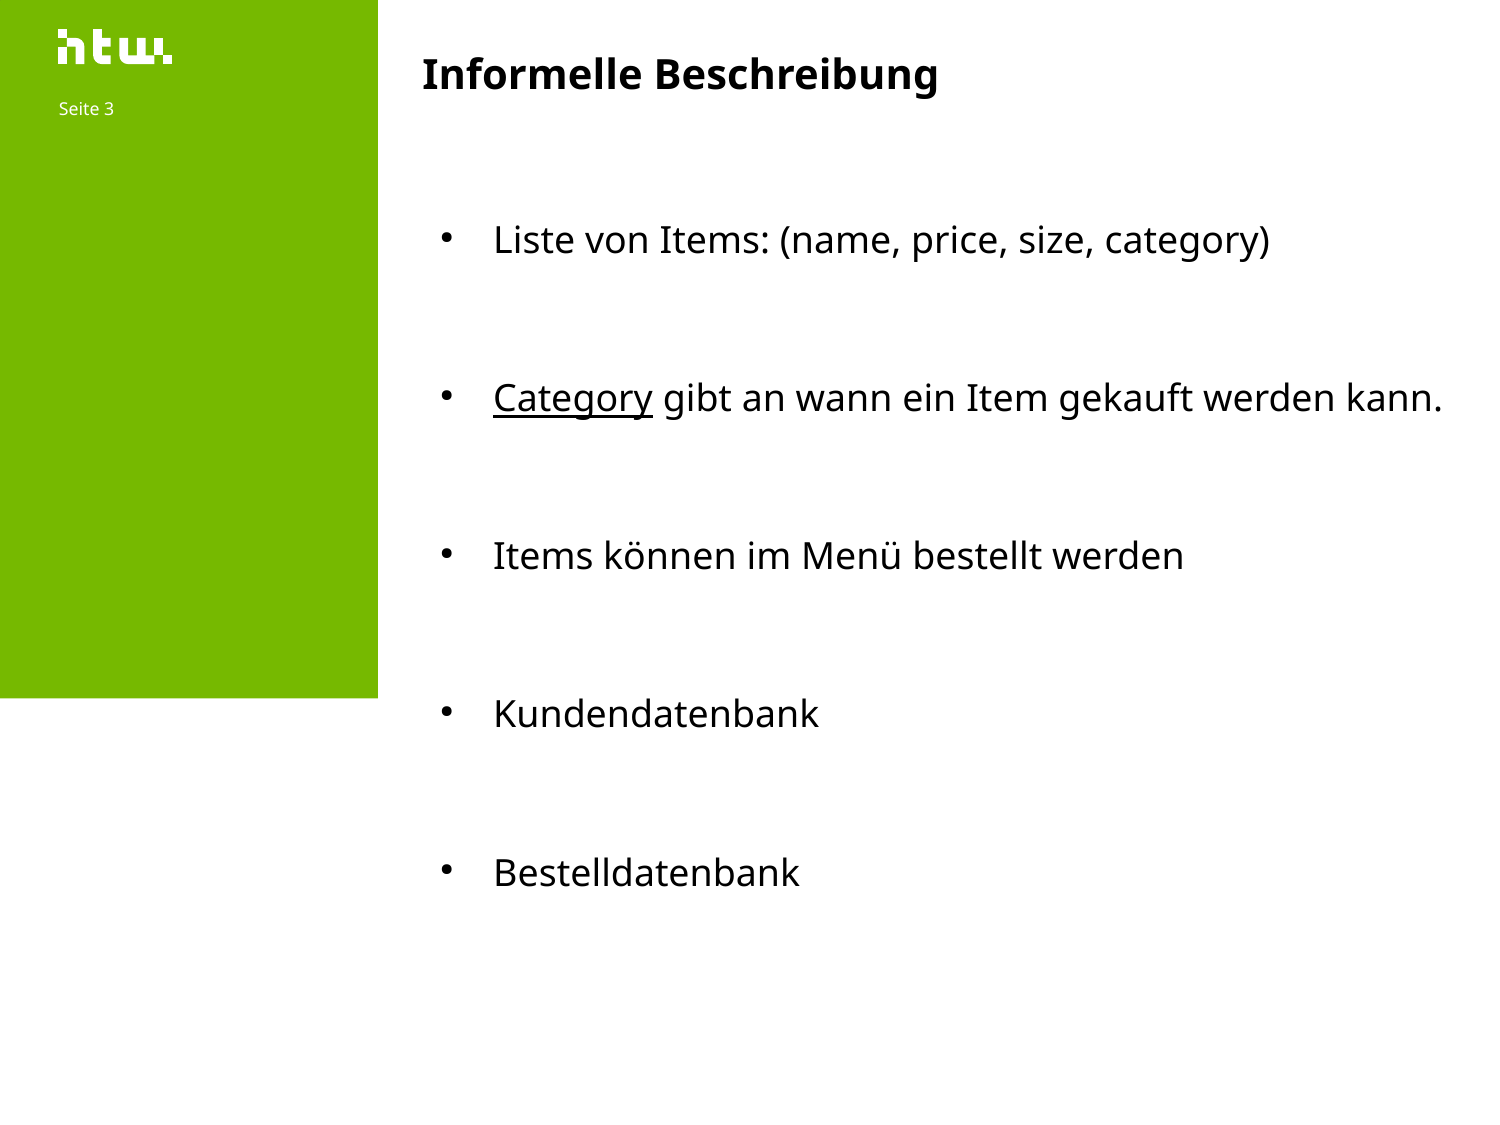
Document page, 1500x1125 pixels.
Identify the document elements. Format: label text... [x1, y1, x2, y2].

list Informelle Beschreibung Liste von Items: (name, price, size, category) Category gibt an wann ein Item gekauft werden kann. Items können im Menü bestellt werden Kundendatenbank Bestelldatenbank [407, 35, 1465, 1089]
